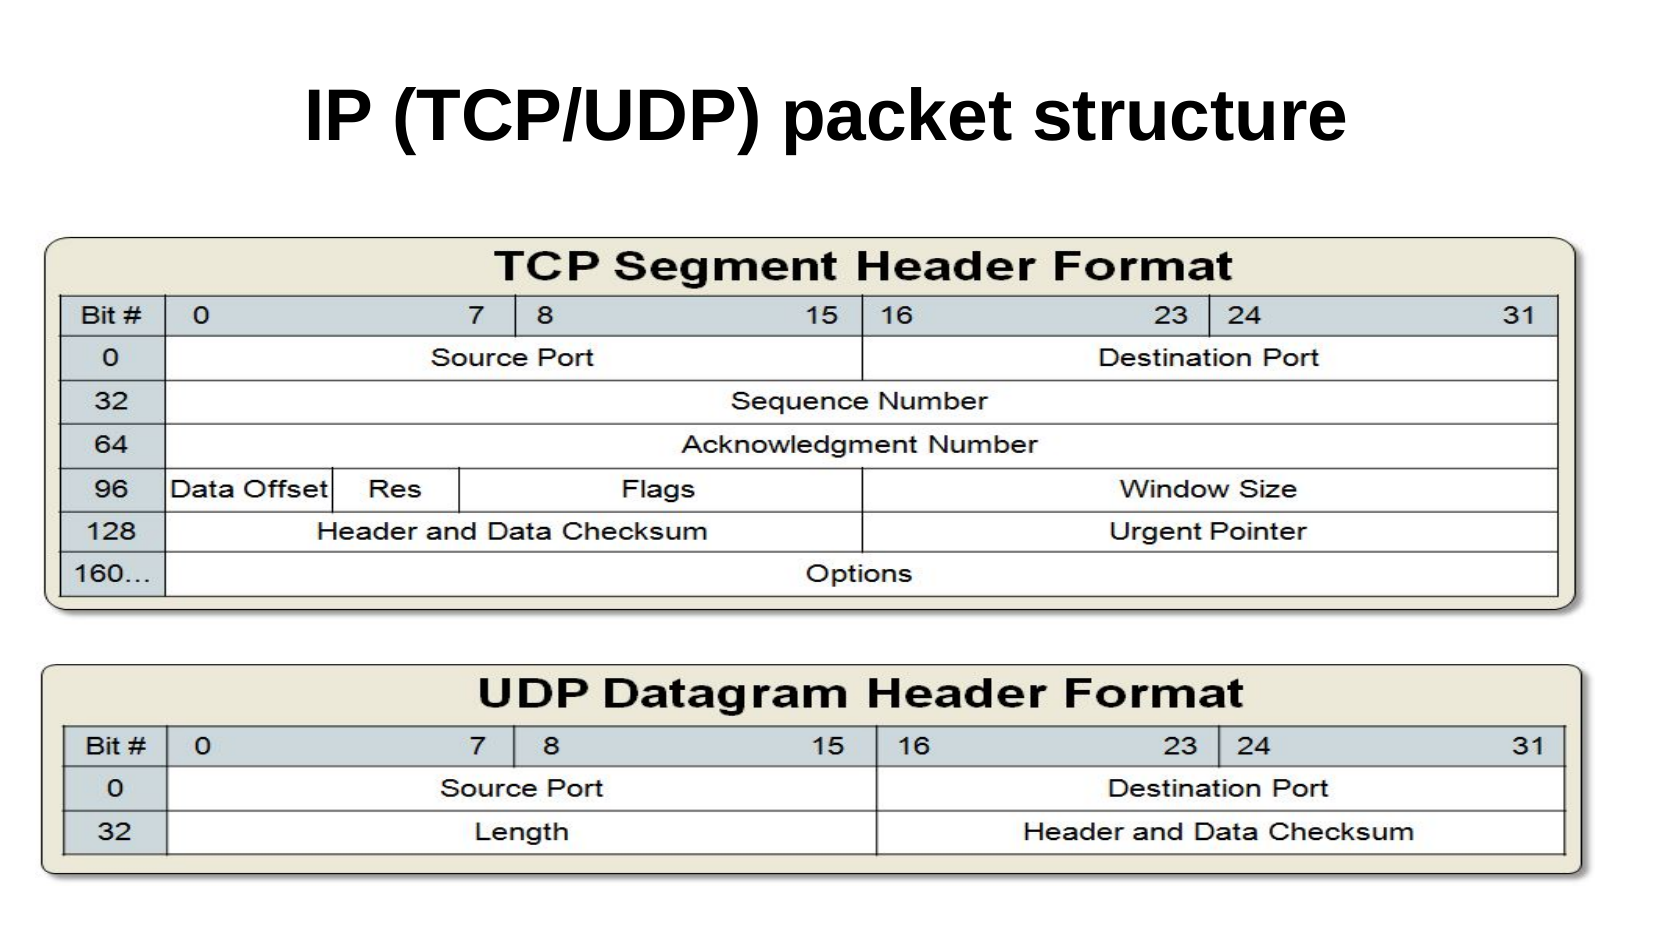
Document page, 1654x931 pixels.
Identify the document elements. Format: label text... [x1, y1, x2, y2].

title IP (TCP/UDP) packet structure [82, 37, 1571, 193]
picture [35, 230, 1595, 886]
